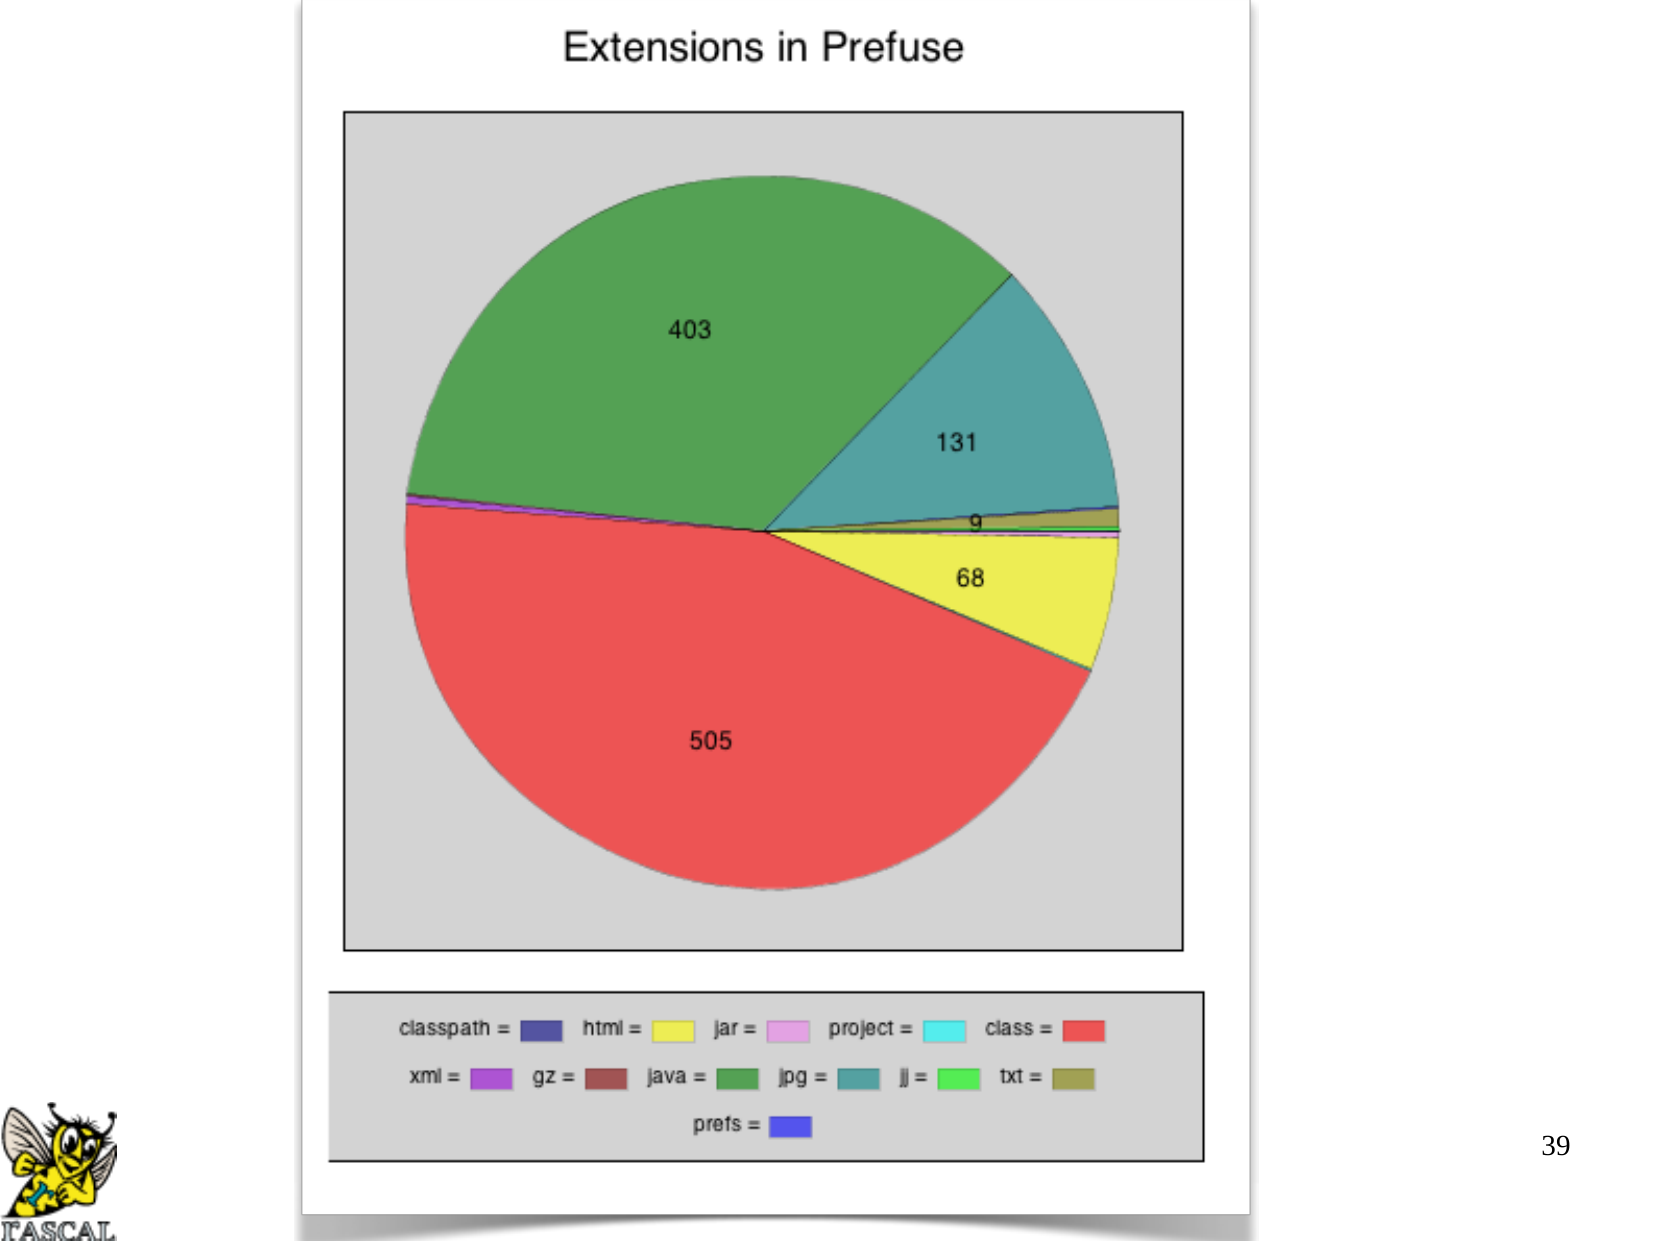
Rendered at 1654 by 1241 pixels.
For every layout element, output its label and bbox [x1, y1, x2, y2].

picture [294, 0, 1259, 1241]
picture [0, 1102, 117, 1241]
